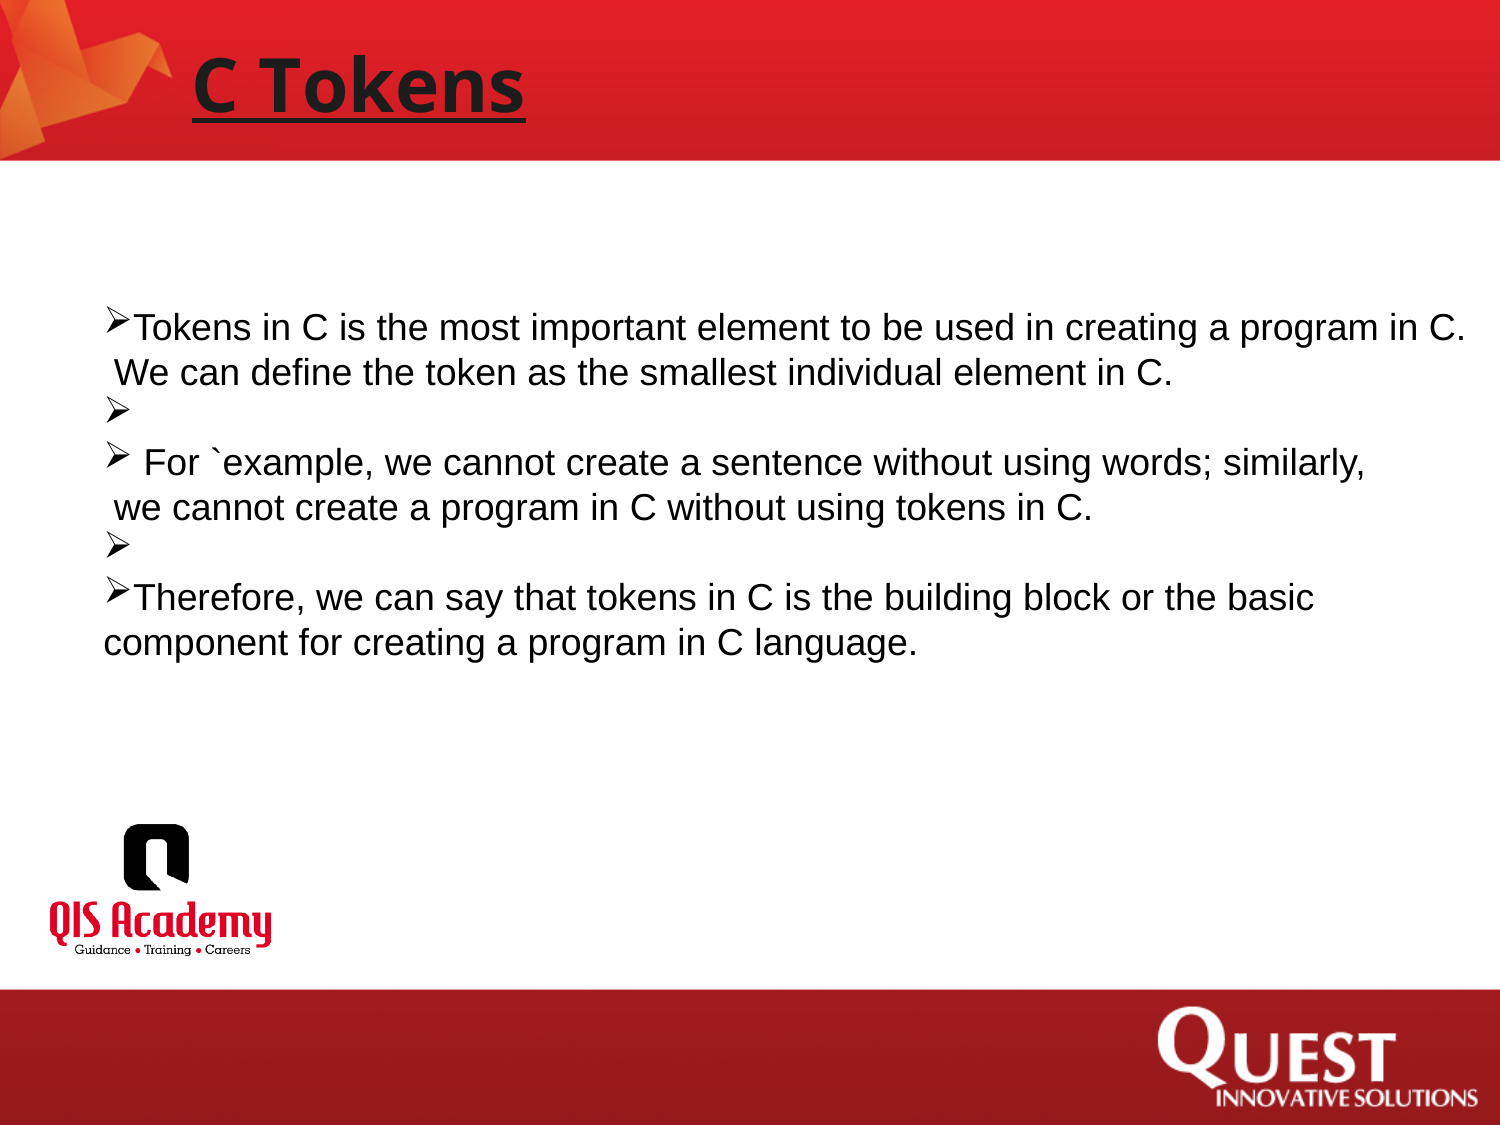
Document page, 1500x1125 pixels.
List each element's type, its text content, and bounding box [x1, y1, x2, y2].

text_box Tokens in C is the most important element to be used in creating a program in C. We can define the token as the smallest individual element in C. For `example, we cannot create a sentence without using words; similarly, we cannot create a program in C without using tokens in C. Therefore, we can say that tokens in C is the building block or the basic component for creating a program in C language. [88, 295, 1500, 671]
title C Tokens [177, 29, 769, 225]
